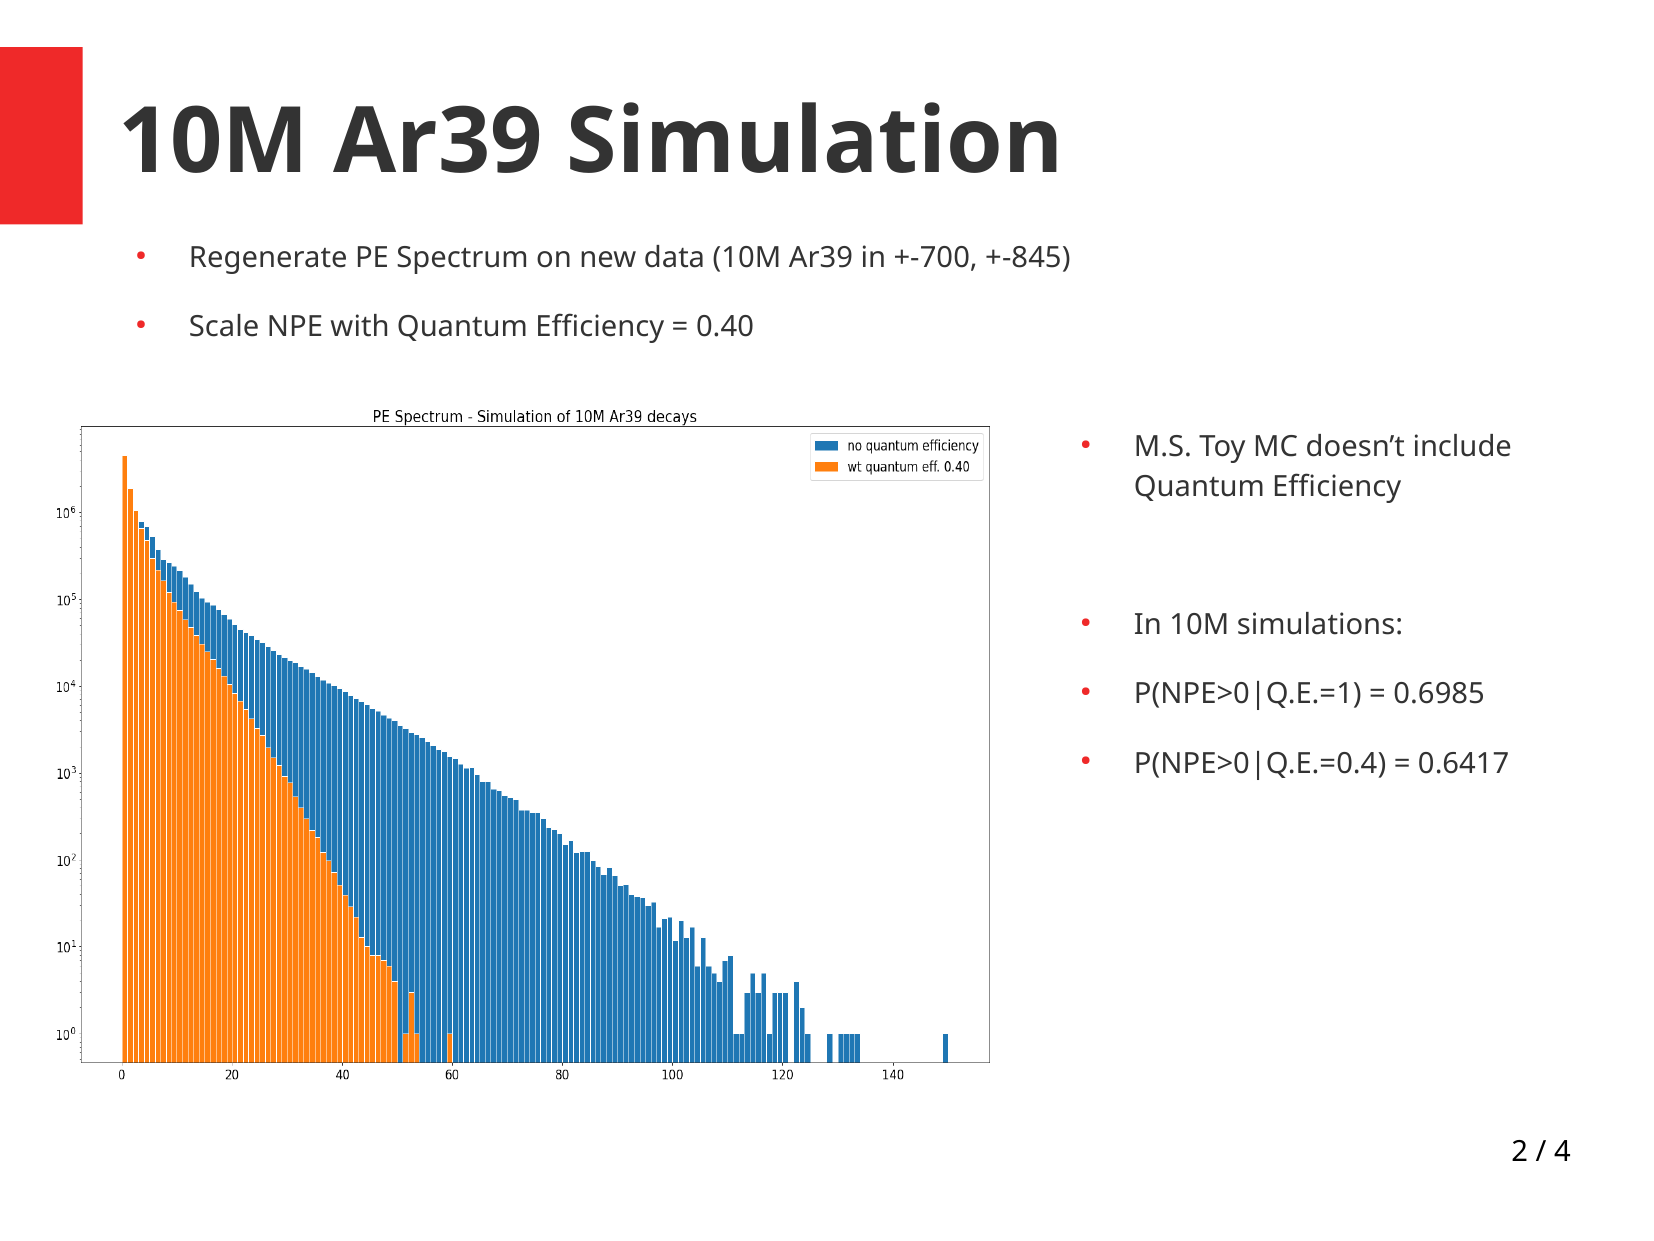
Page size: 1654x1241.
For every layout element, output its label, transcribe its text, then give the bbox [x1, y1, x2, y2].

title 10M Ar39 Simulation [118, 49, 1571, 225]
picture [50, 404, 993, 1087]
list Regenerate PE Spectrum on new data (10M Ar39 in +-700, +-845) Scale NPE with Quantum Efficiency = 0.40 [118, 236, 1536, 343]
list M.S. Toy MC doesn’t include Quantum Efficiency In 10M simulations: P(NPE>0|Q.E.=1) = 0.6985 P(NPE>0|Q.E.=0.4) = 0.6417 [1062, 425, 1607, 1052]
